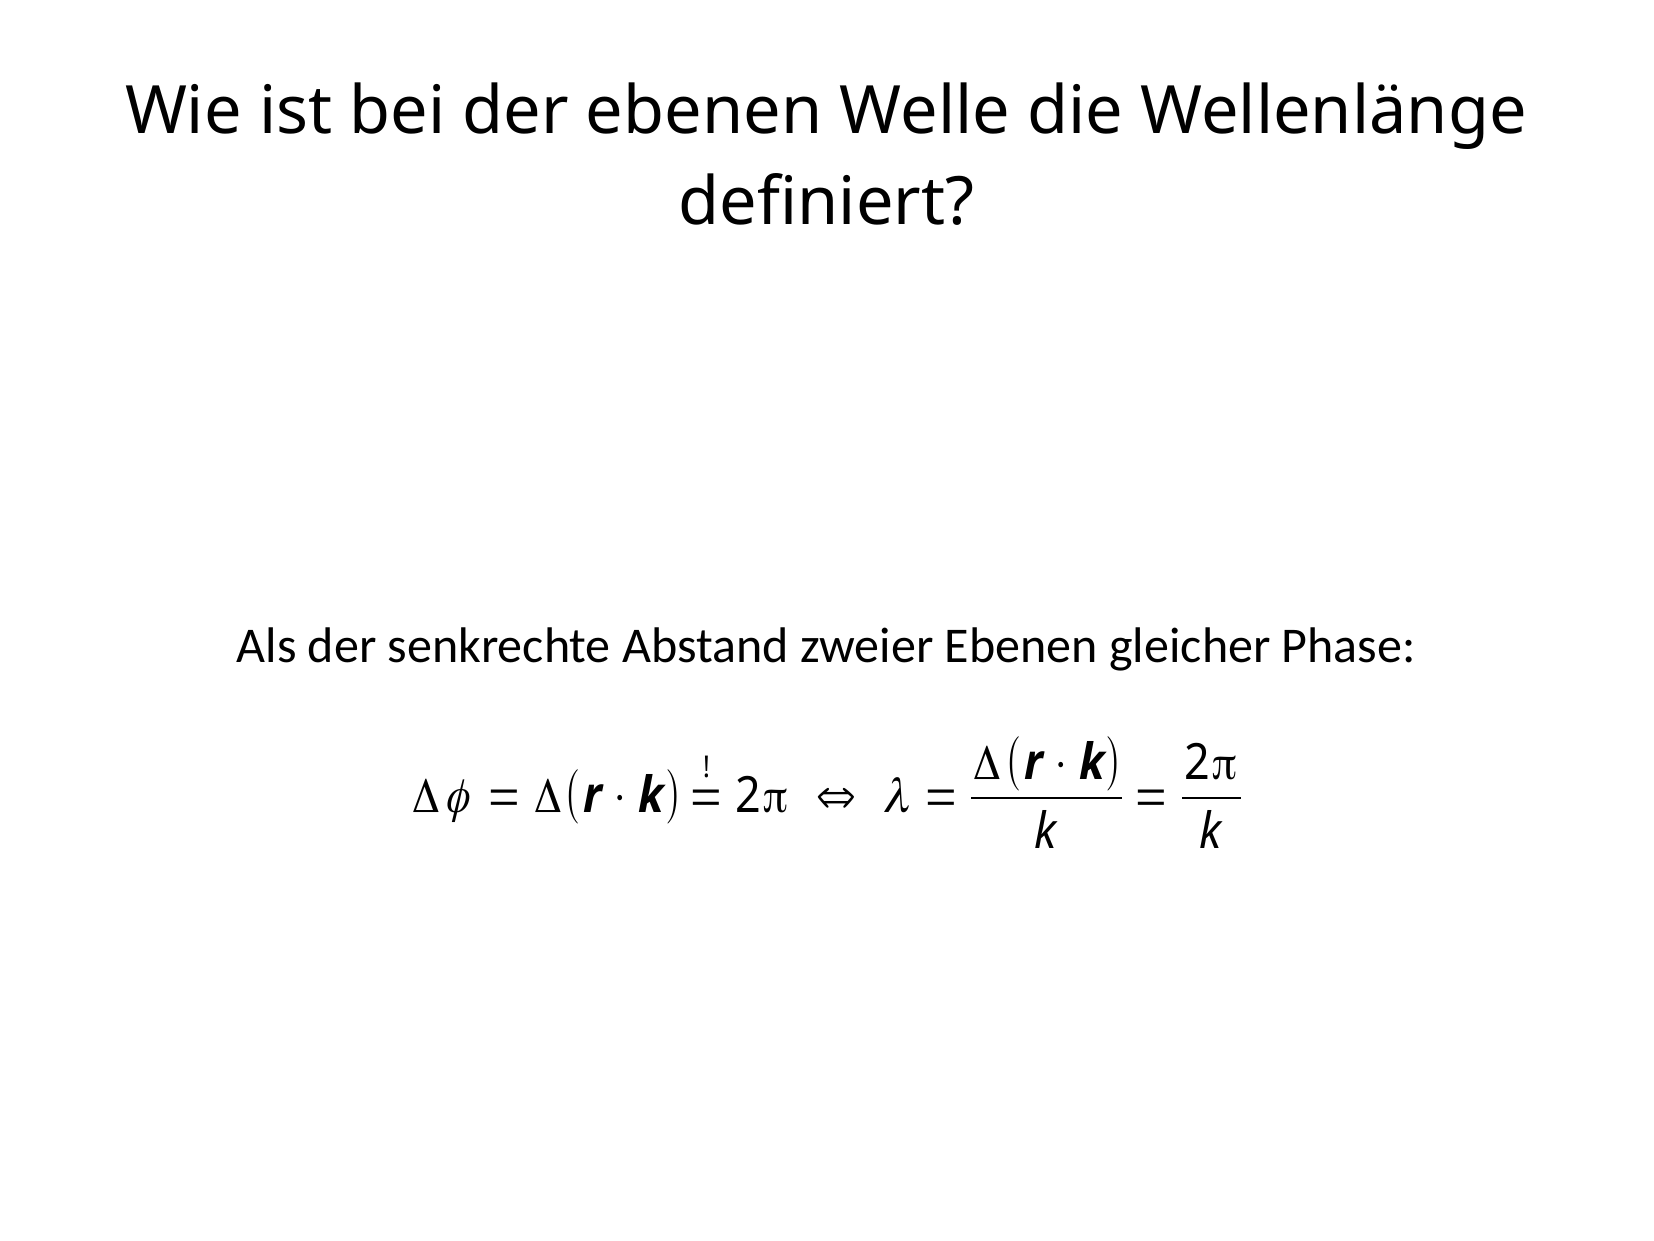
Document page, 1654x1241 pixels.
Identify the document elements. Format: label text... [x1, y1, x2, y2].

subtitle Als der senkrechte Abstand zweier Ebenen gleicher Phase: [82, 290, 1571, 1010]
chart [405, 732, 1249, 862]
title Wie ist bei der ebenen Welle die Wellenlänge definiert? [82, 49, 1571, 257]
